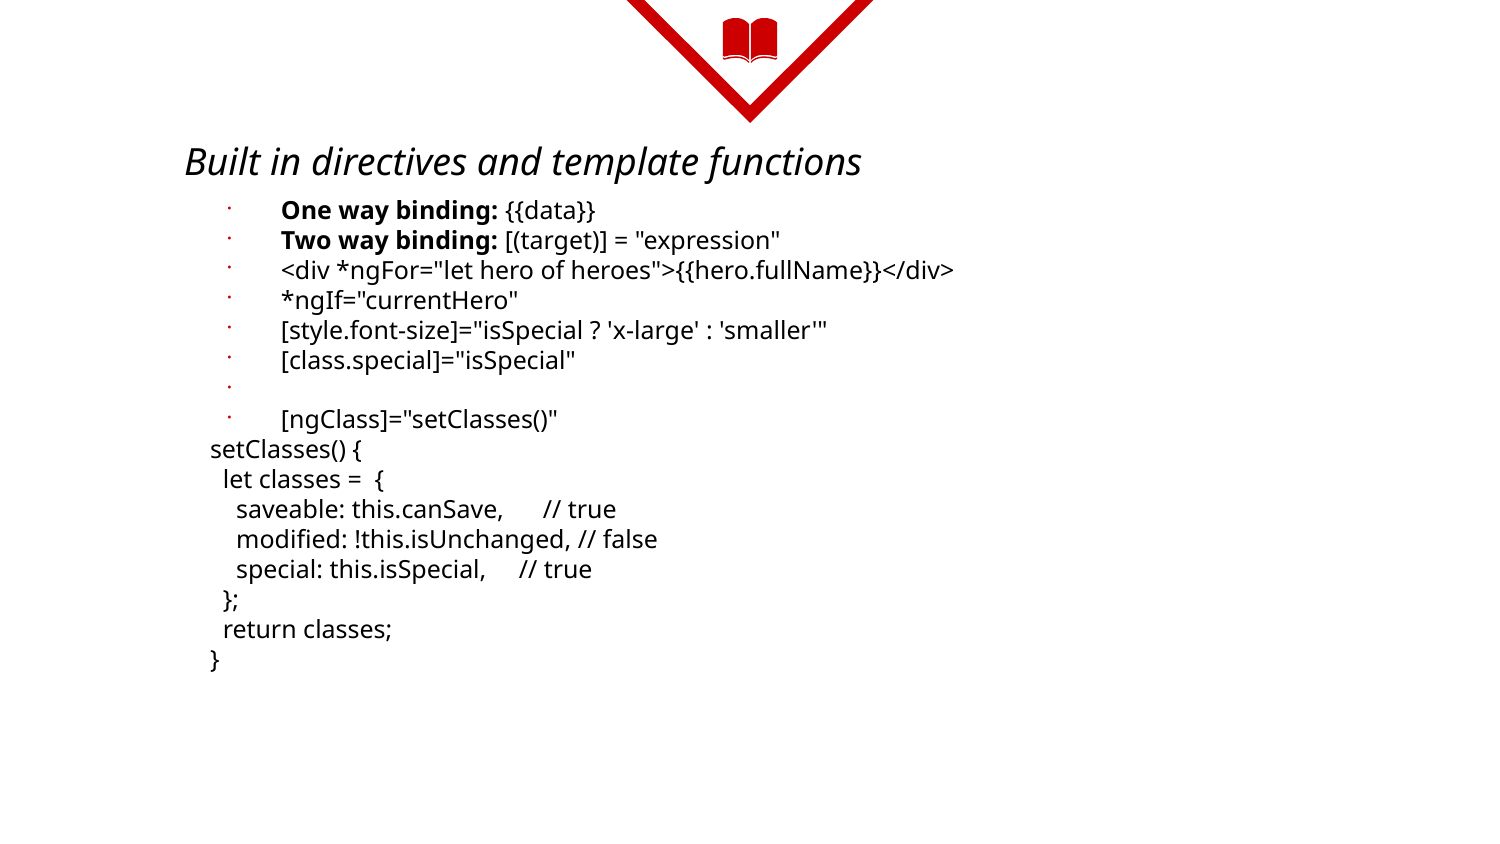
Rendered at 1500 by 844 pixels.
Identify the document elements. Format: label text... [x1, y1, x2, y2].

title Built in directives and template functions [169, 123, 1331, 212]
text_box [722, 18, 778, 64]
list One way binding: {{data}} Two way binding: [(target)] = "expression" <div *ngFor="let hero of heroes">{{hero.fullName}}</div> *ngIf="currentHero" [style.font-size]="isSpecial ? 'x-large' : 'smaller'" [class.special]="isSpecial" [ngClass]="setClasses()" setClasses() { let classes = { saveable: this.canSave, // true modified: !this.isUnchanged, // false special: this.isSpecial, // true }; return classes; } [195, 179, 1304, 316]
